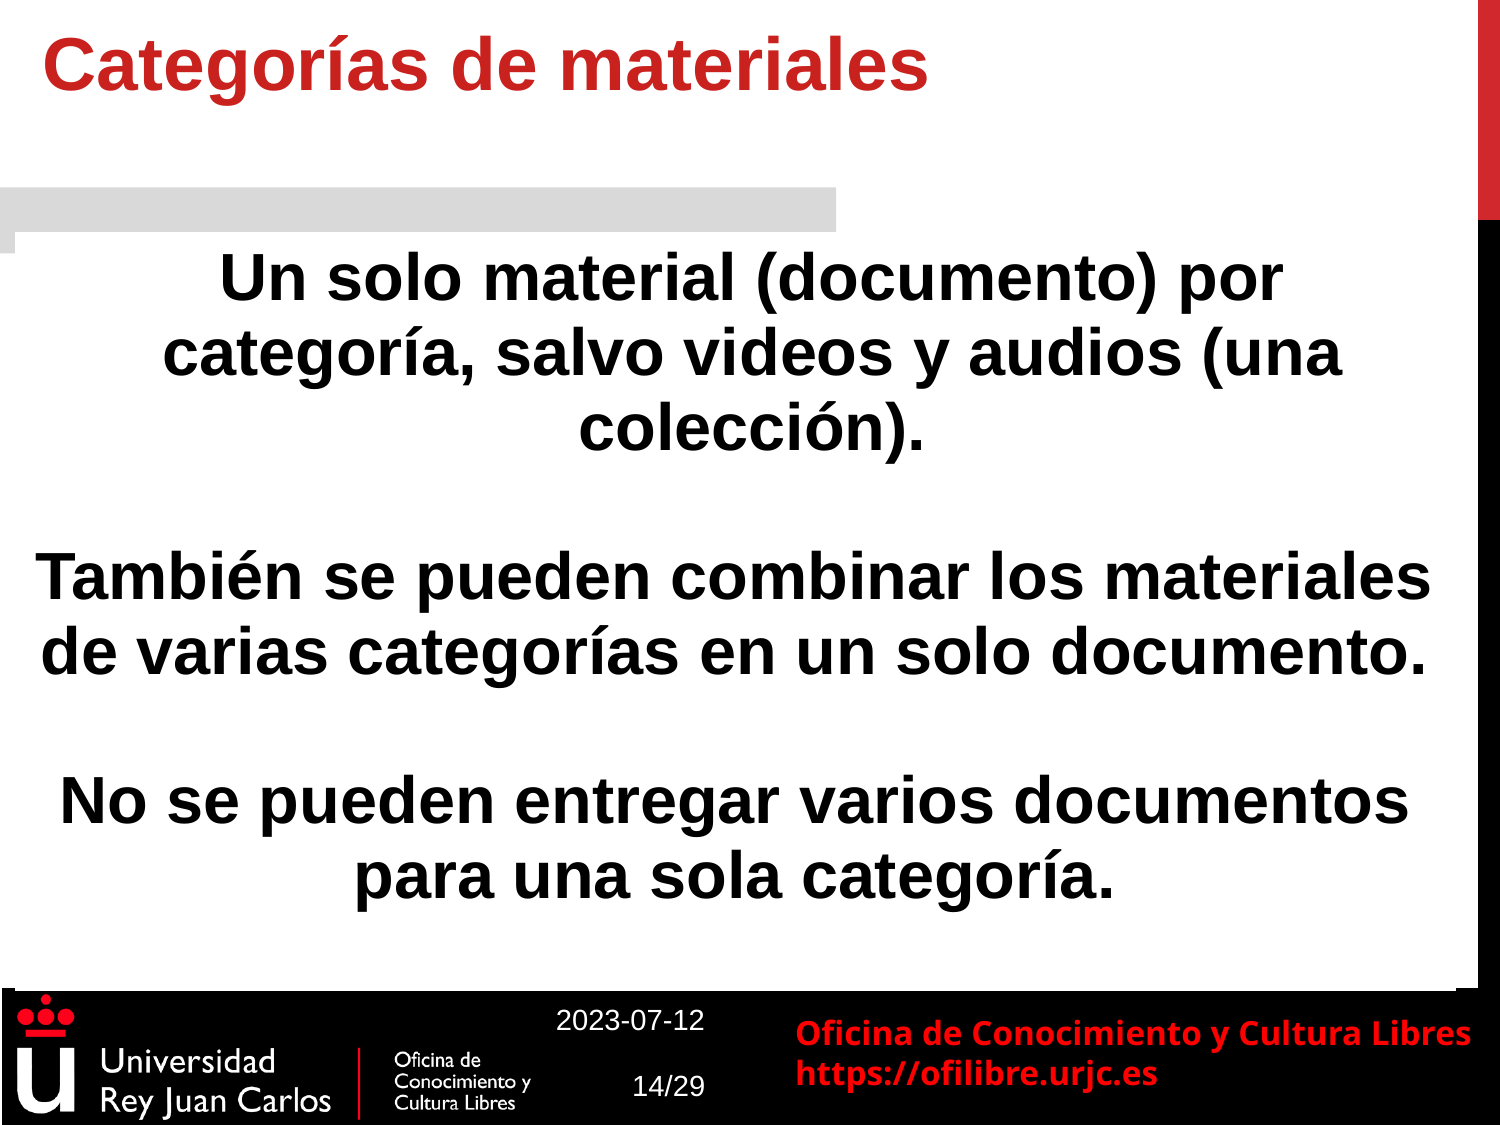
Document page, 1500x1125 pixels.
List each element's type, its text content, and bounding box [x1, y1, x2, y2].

picture [17, 994, 531, 1120]
title [75, 7, 1425, 196]
text_box Categorías de materiales [27, 15, 1381, 199]
text_box Un solo material (documento) por categoría, salvo videos y audios (una colección). También se pueden combinar los materiales de varias categorías en un solo documento. No se pueden entregar varios documentos para una sola categoría. [15, 232, 1456, 991]
